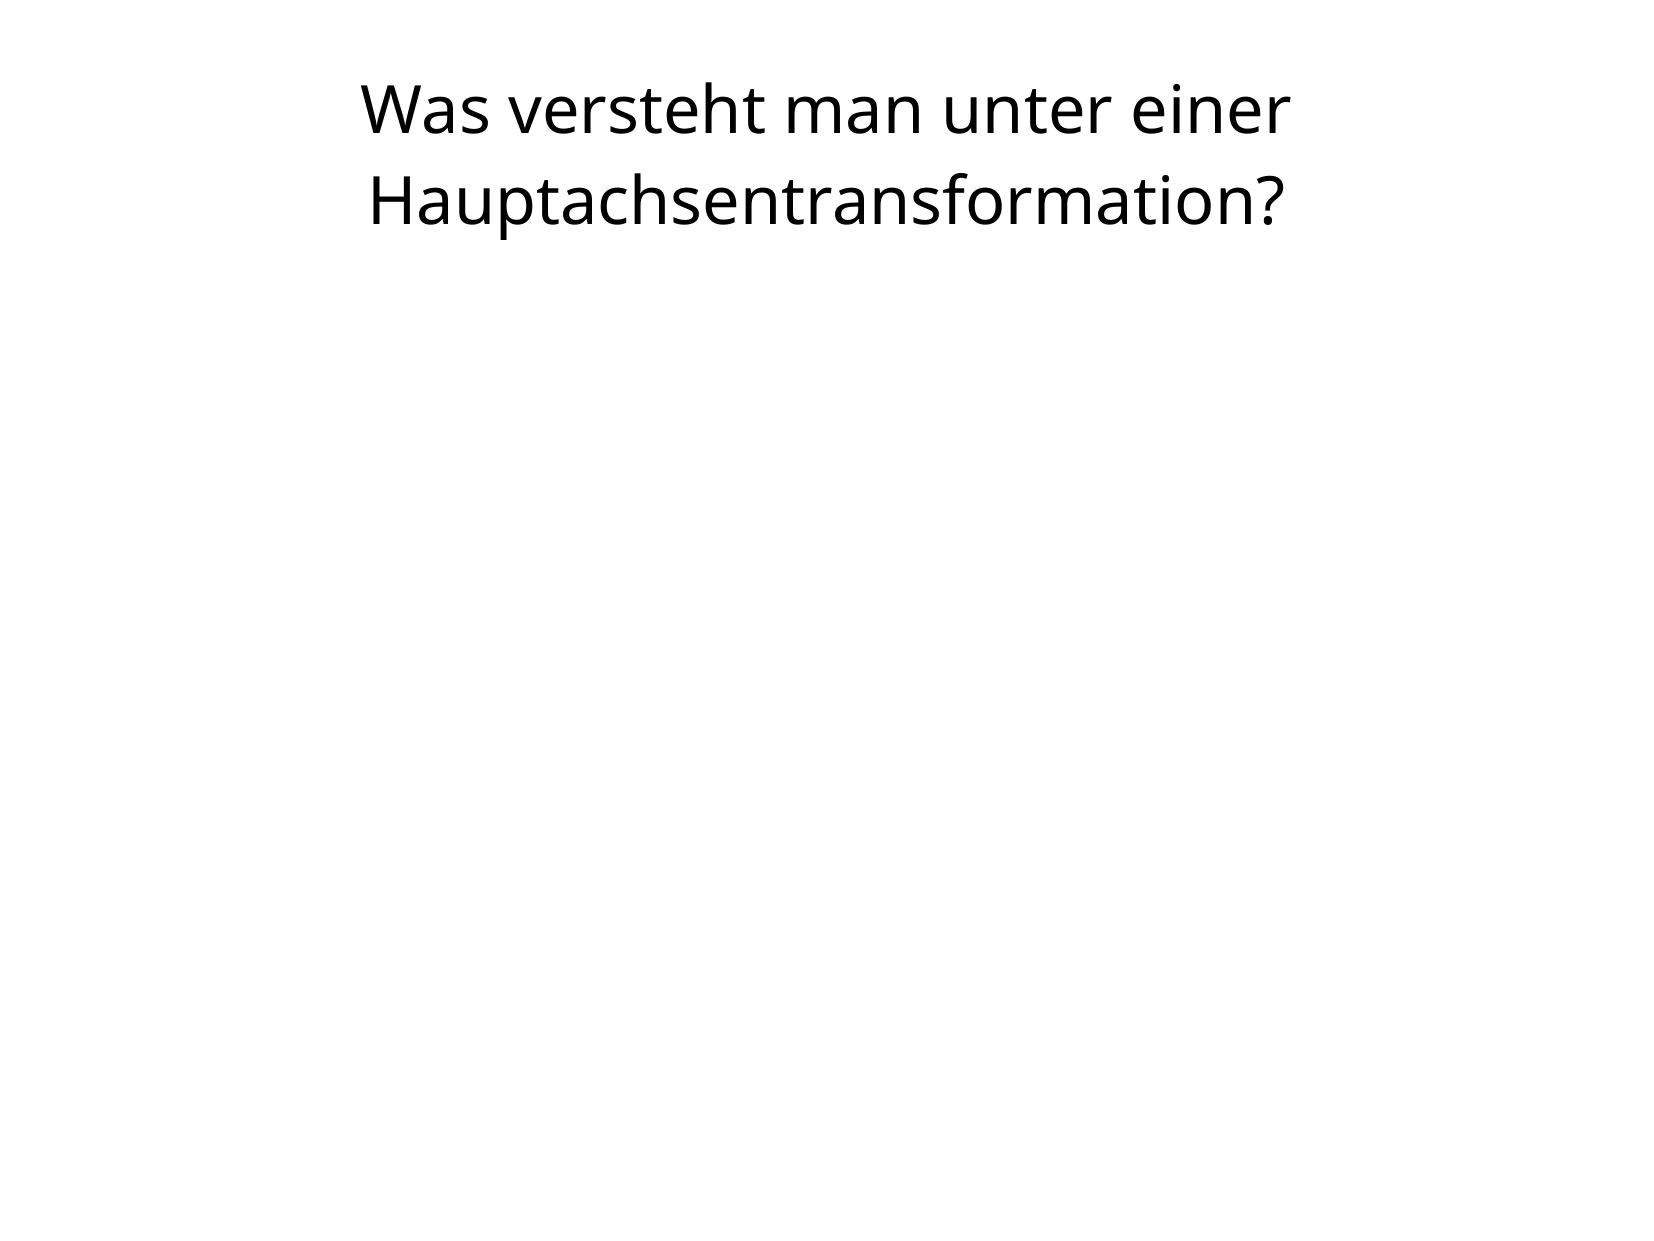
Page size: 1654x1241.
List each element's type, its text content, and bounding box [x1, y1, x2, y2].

title Was versteht man unter einer Hauptachsentransformation? [82, 49, 1571, 257]
